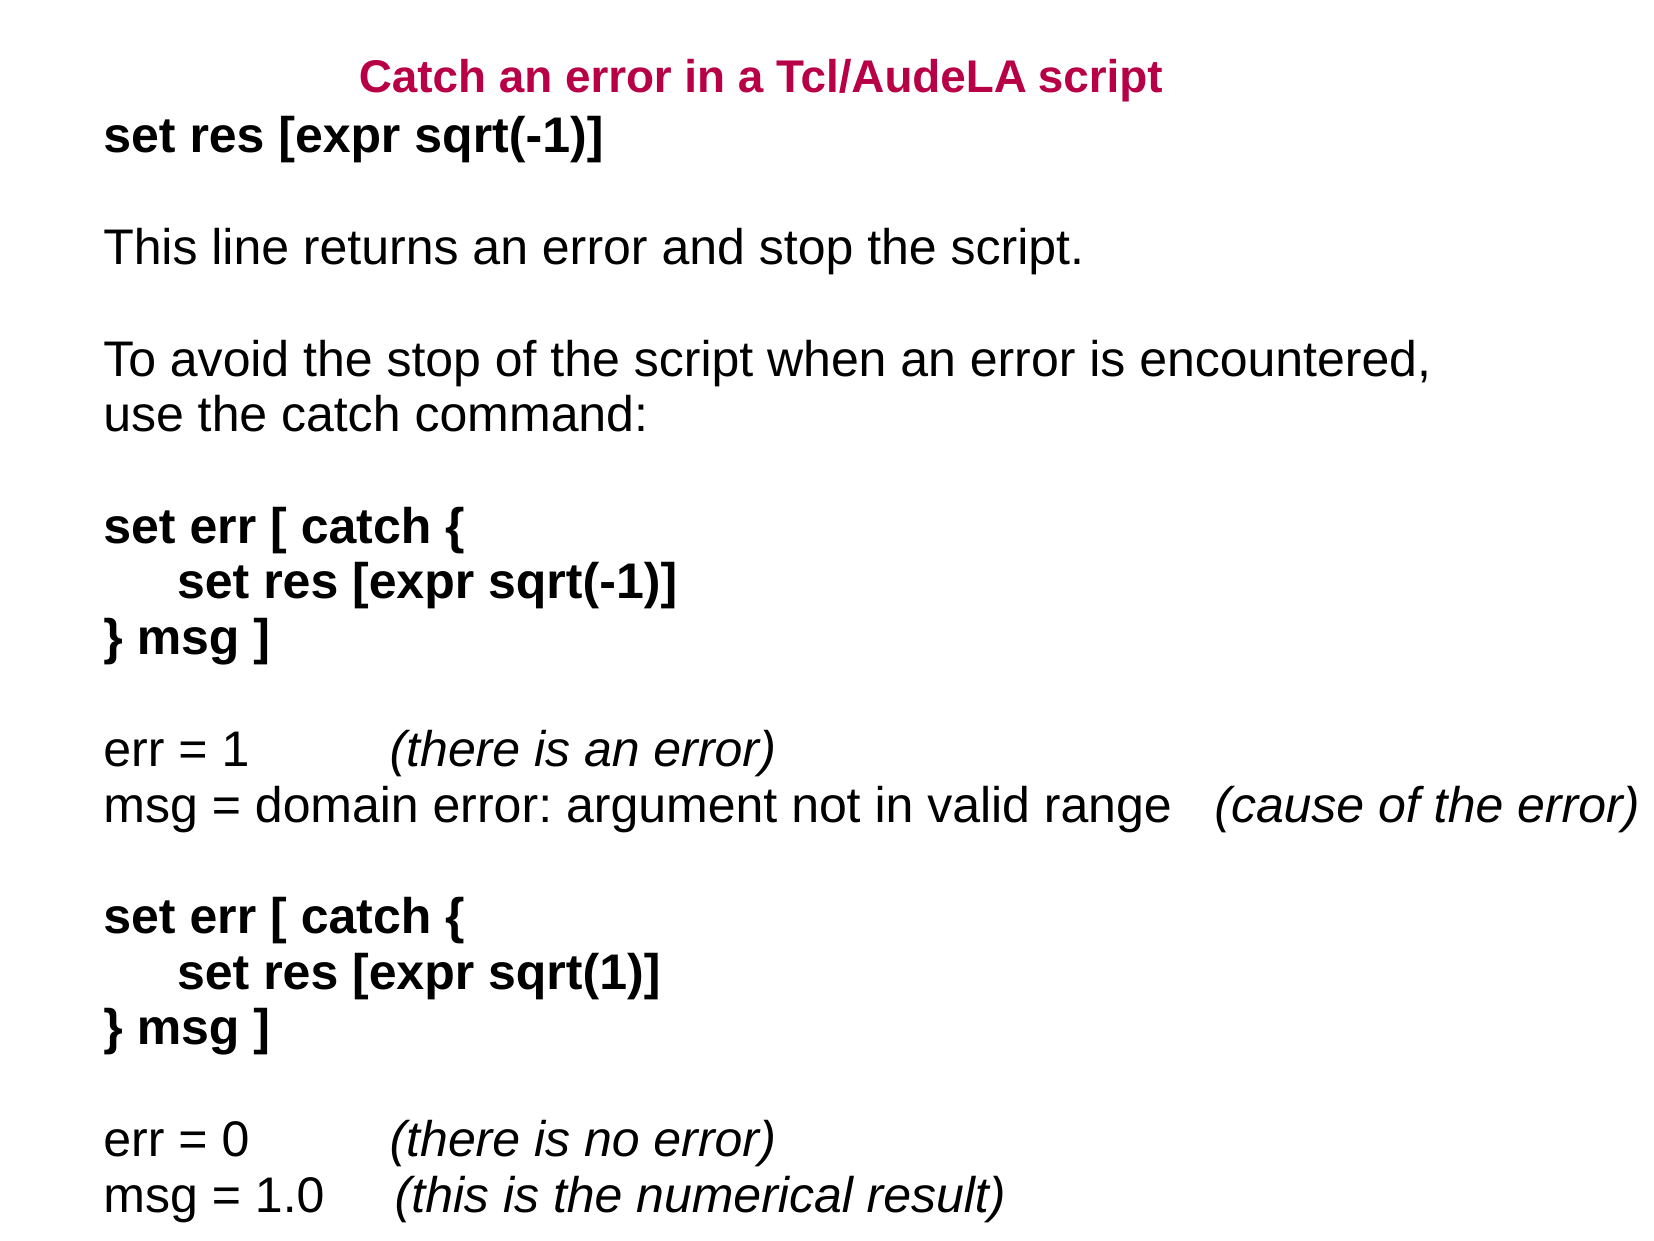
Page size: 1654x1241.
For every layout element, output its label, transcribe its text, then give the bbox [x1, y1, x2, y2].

text_box set res [expr sqrt(-1)] This line returns an error and stop the script. To avoid the stop of the script when an error is encountered, use the catch command: set err [ catch { set res [expr sqrt(-1)] } msg ] err = 1 (there is an error) msg = domain error: argument not in valid range (cause of the error) set err [ catch { set res [expr sqrt(1)] } msg ] err = 0 (there is no error) msg = 1.0 (this is the numerical result) [88, 100, 1654, 1241]
text_box Catch an error in a Tcl/AudeLA script [344, 43, 1179, 100]
